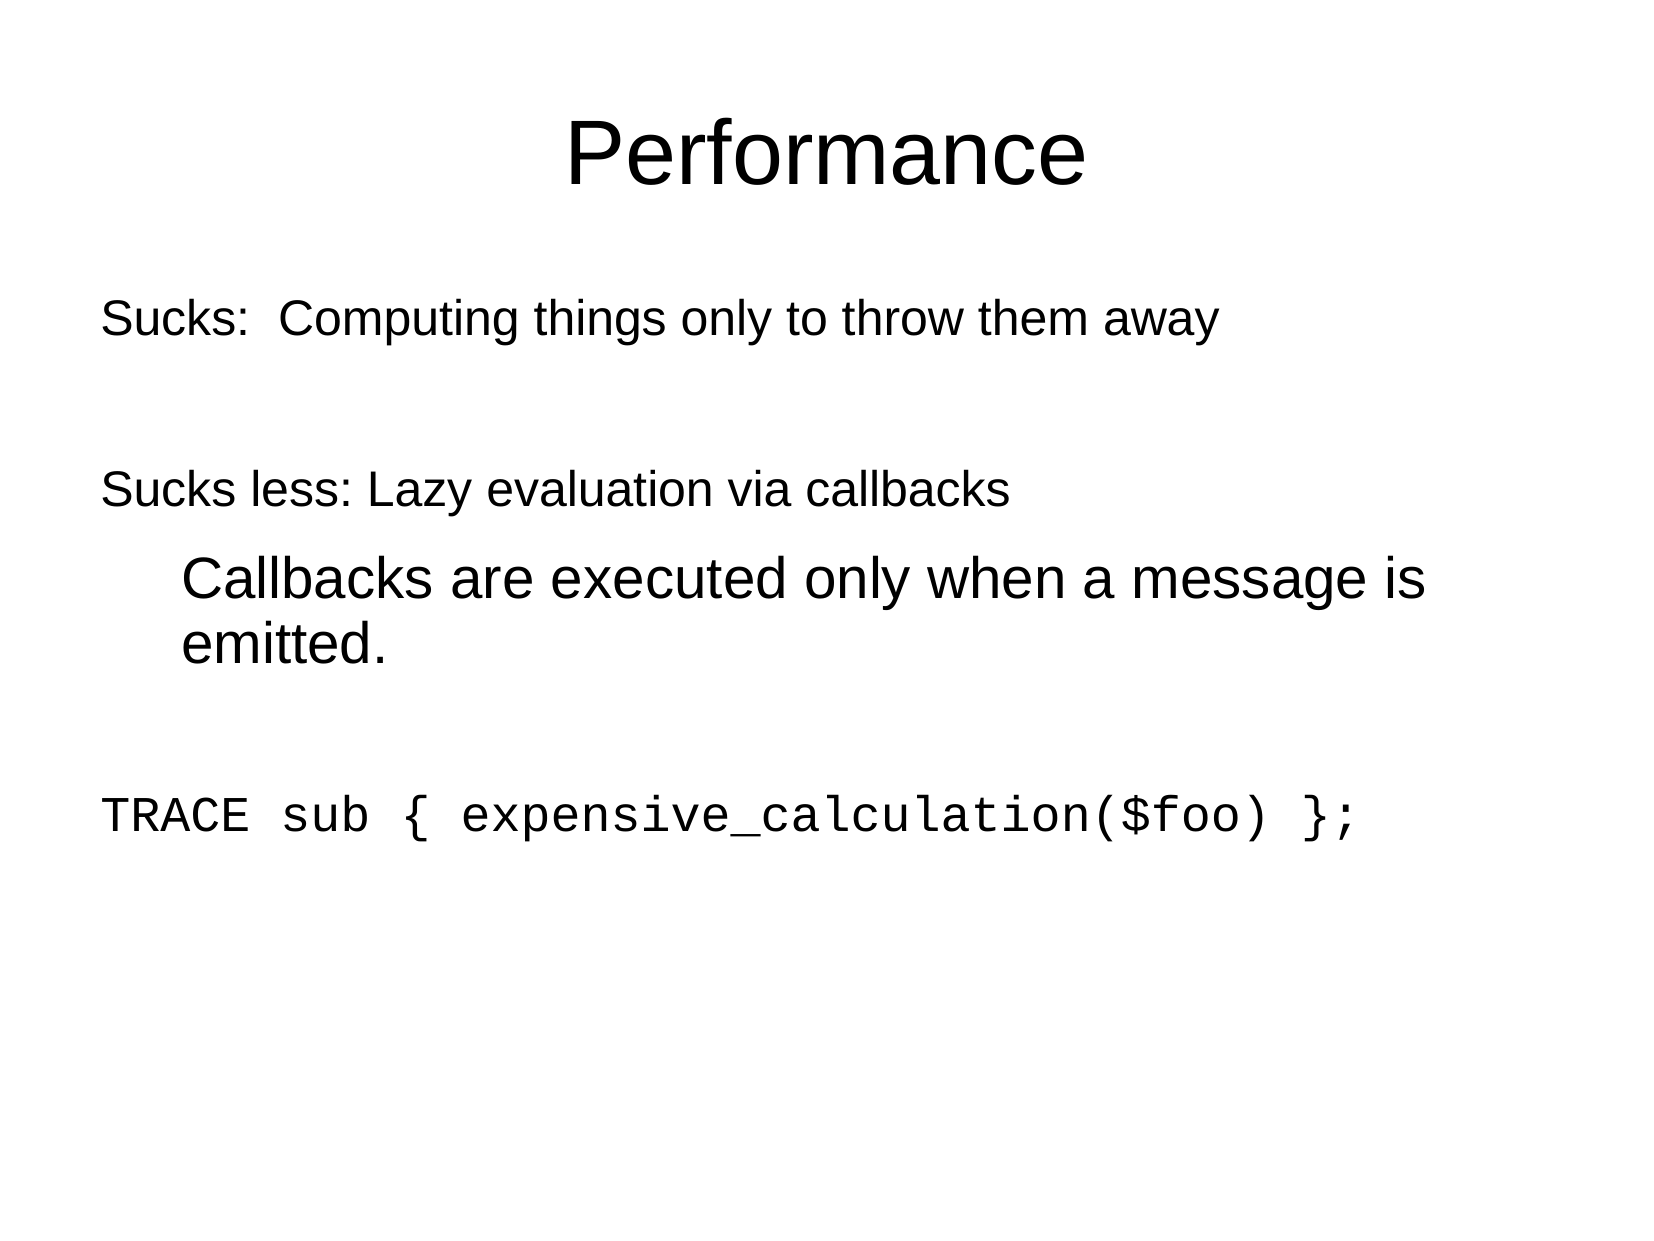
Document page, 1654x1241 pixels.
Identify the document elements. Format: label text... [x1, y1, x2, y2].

title Performance [82, 56, 1571, 250]
list Sucks: Computing things only to throw them away Sucks less: Lazy evaluation via callbacks Callbacks are executed only when a message is emitted. TRACE sub { expensive_calculation($foo) }; [82, 290, 1571, 1094]
